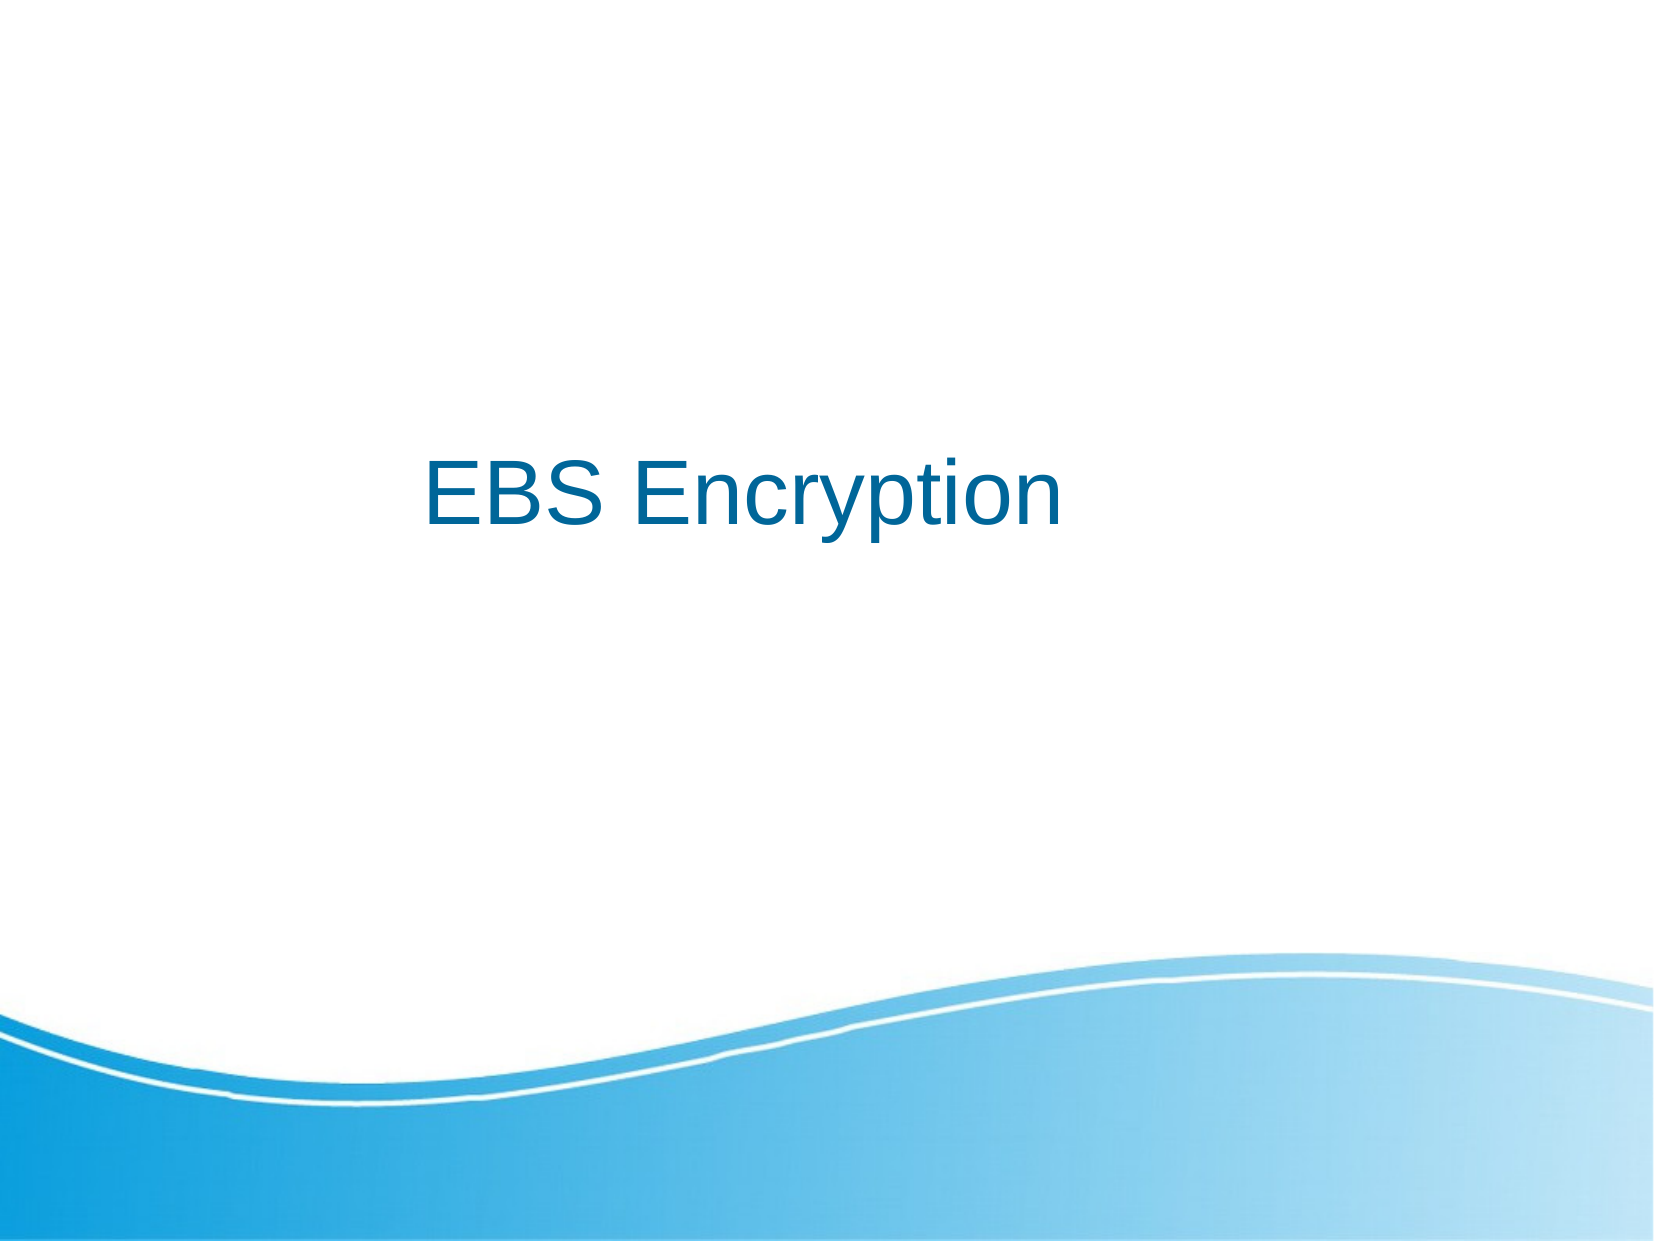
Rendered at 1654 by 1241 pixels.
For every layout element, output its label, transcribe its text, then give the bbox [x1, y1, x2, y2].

title EBS Encryption [0, 384, 1489, 592]
